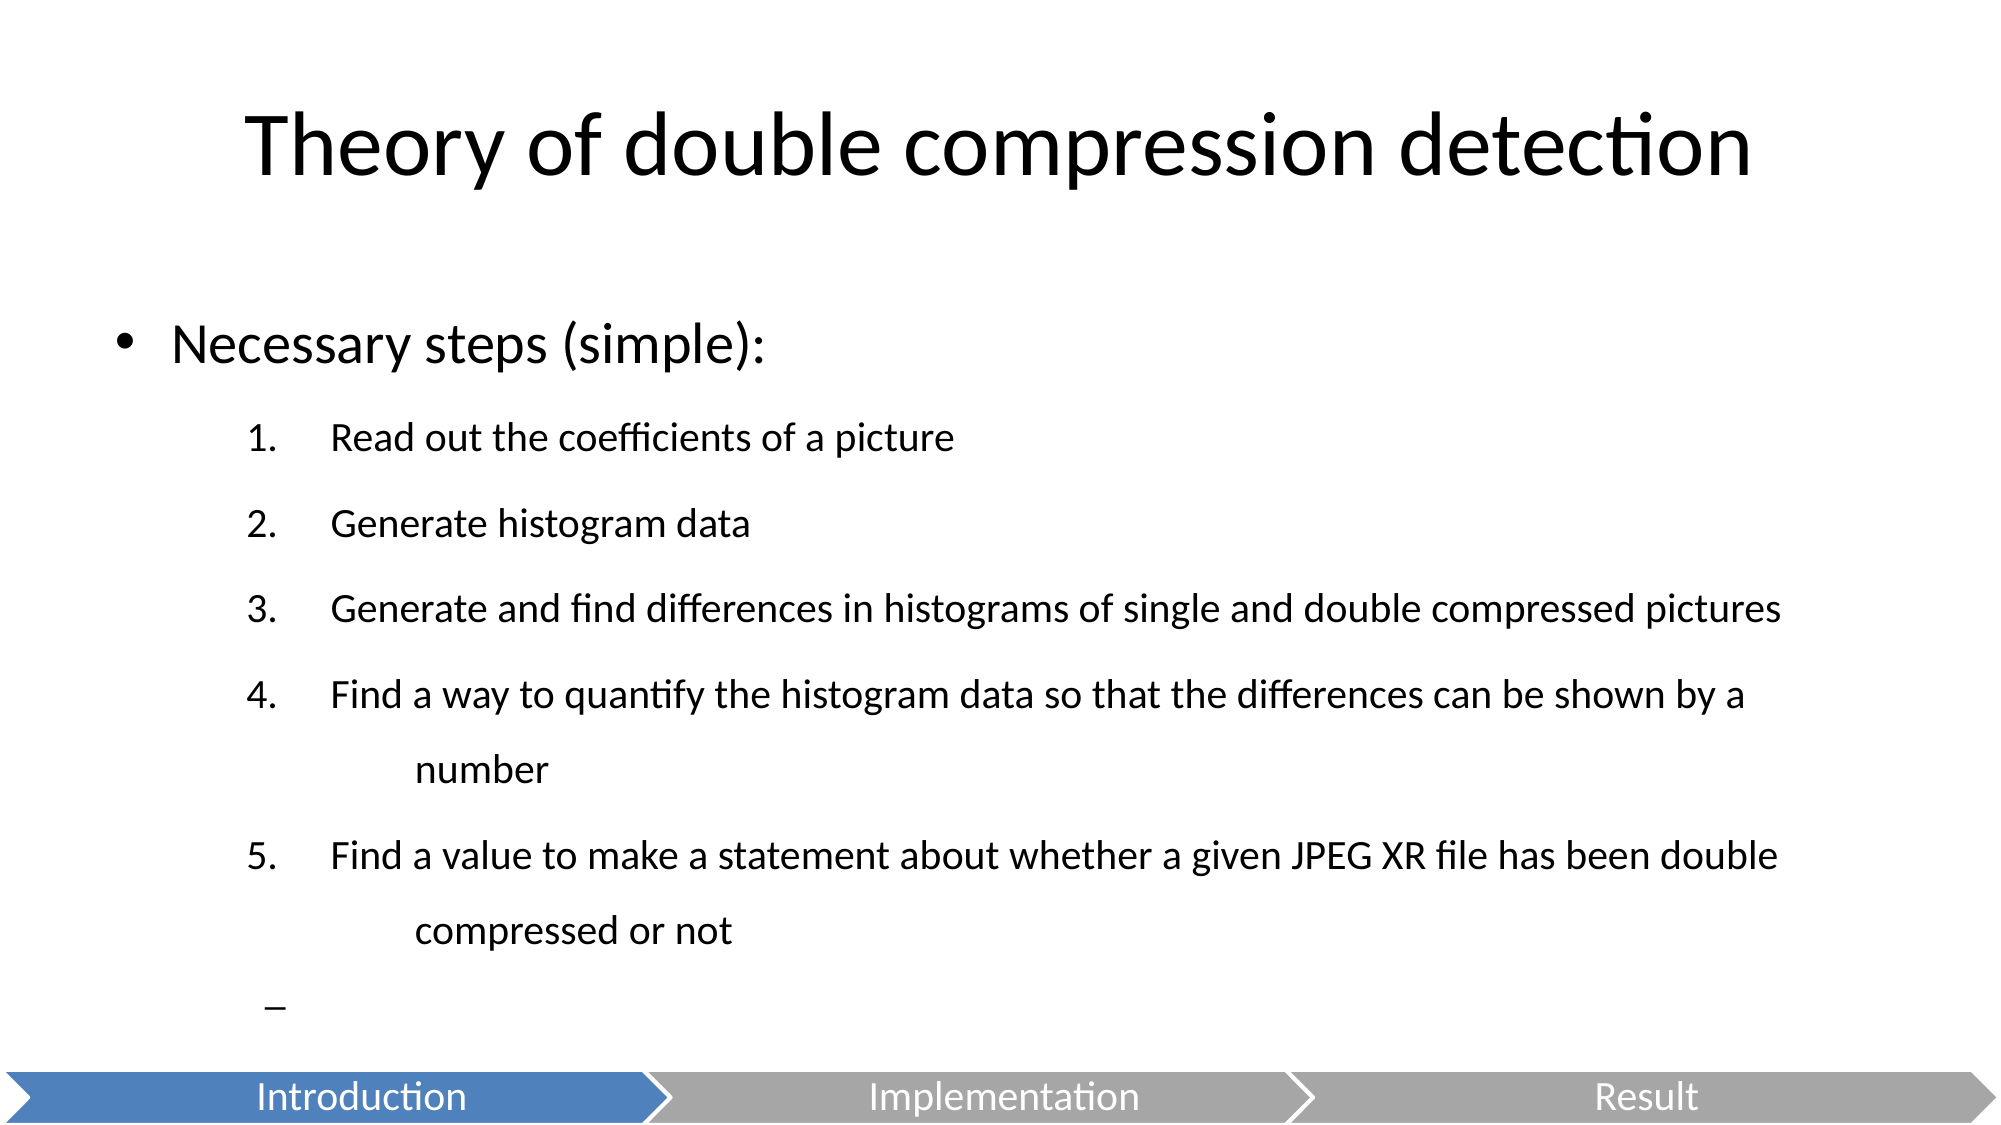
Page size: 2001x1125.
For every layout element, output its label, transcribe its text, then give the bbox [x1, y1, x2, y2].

text_box Implementation [643, 1069, 1312, 1125]
list Necessary steps (simple): Read out the coefficients of a picture Generate histogram data Generate and find differences in histograms of single and double compressed pictures Find a way to quantify the histogram data so that the differences can be shown by a number Find a value to make a statement about whether a given JPEG XR file has been double compressed or not [99, 262, 1900, 1005]
text_box Result [1285, 1069, 2000, 1125]
title Theory of double compression detection [99, 45, 1900, 233]
text_box Introduction [0, 1069, 669, 1125]
